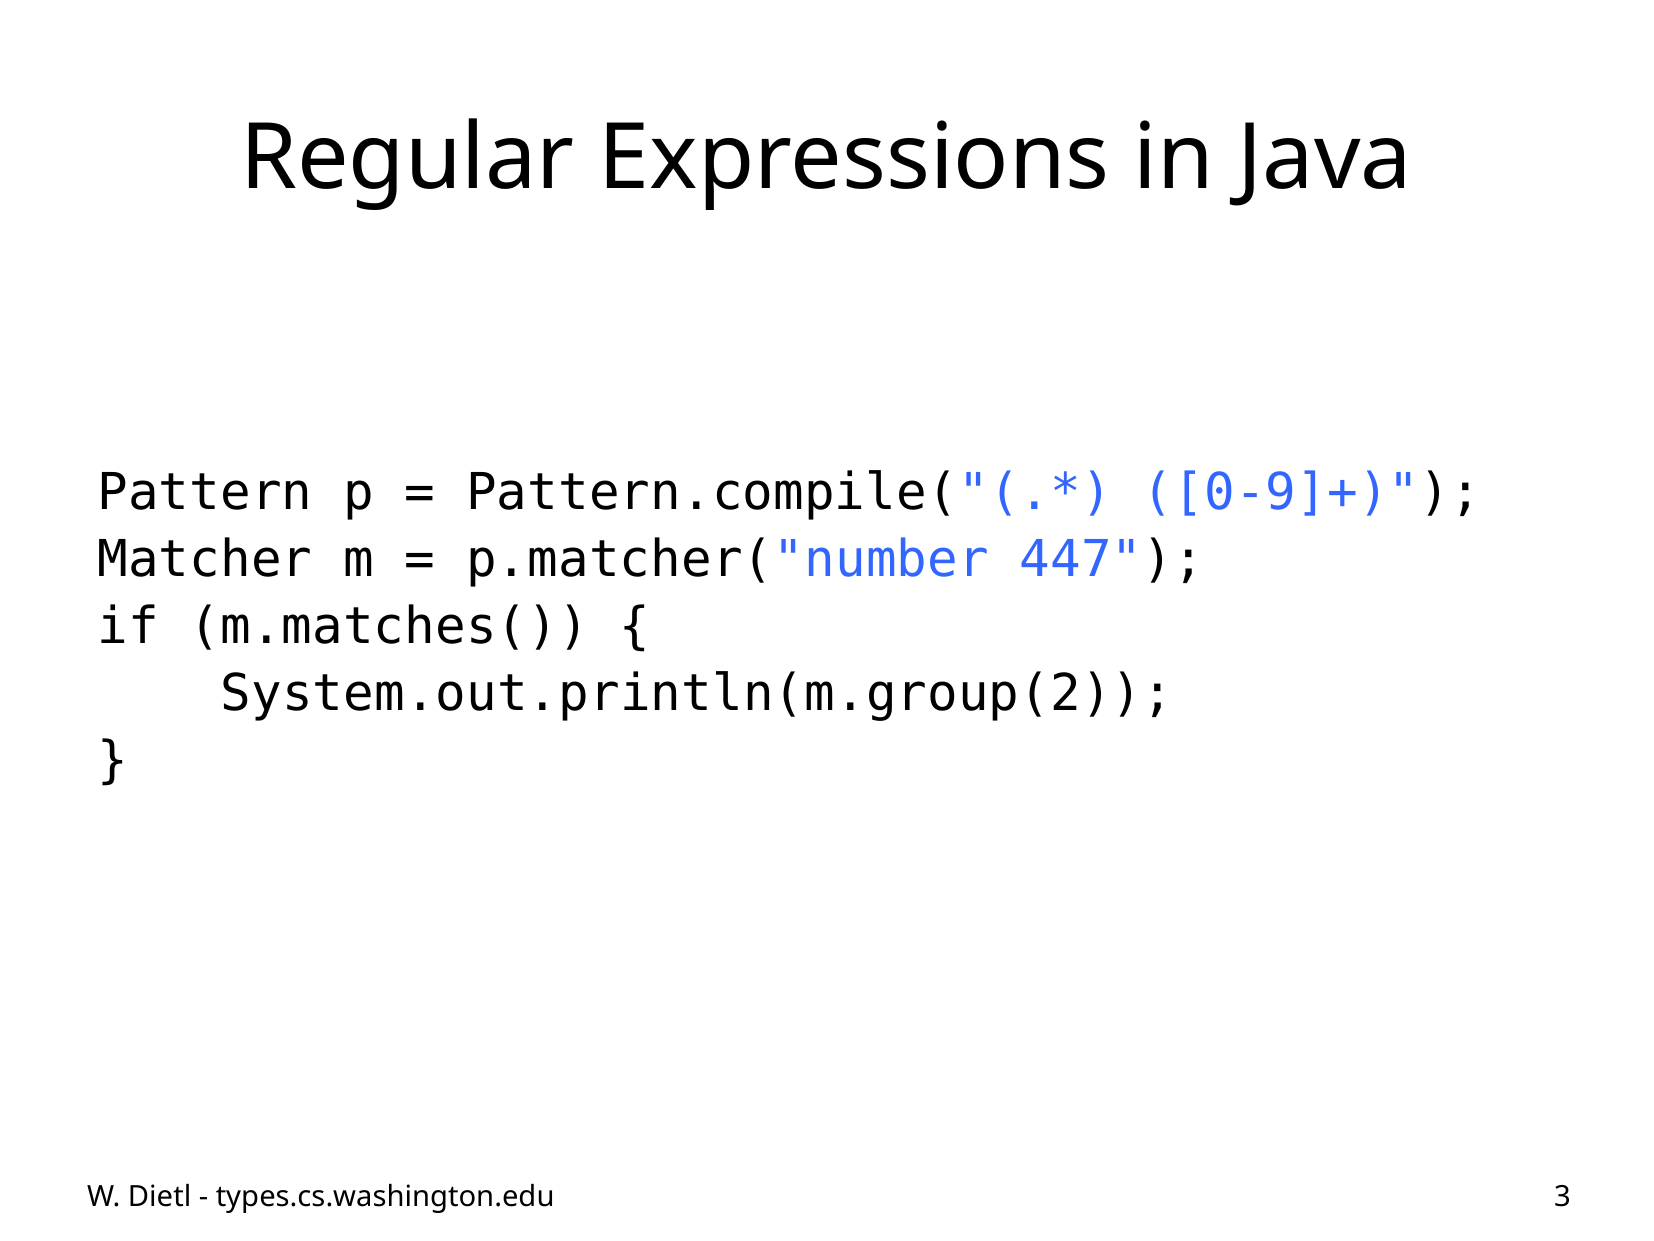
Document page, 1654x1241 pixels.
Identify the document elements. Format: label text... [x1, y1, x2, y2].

title Regular Expressions in Java [82, 49, 1571, 257]
text_box Pattern p = Pattern.compile("(.*) ([0-9]+)"); Matcher m = p.matcher("number 447"); if (m.matches()) { System.out.println(m.group(2)); } [82, 454, 1571, 841]
